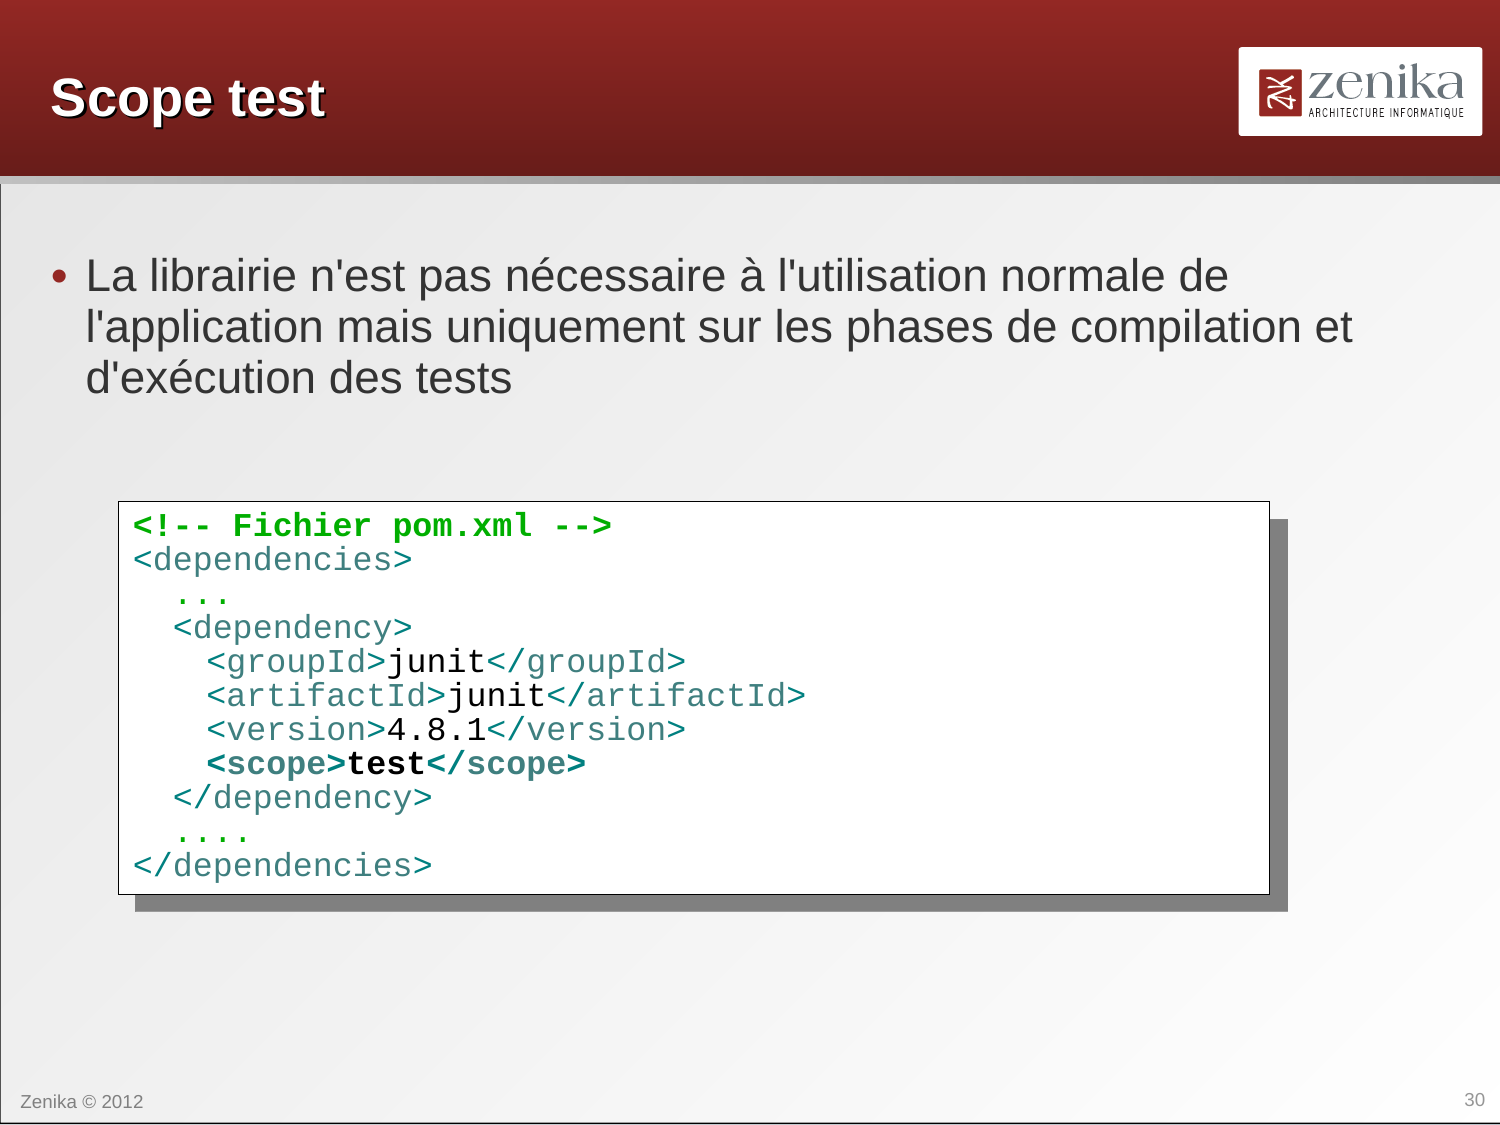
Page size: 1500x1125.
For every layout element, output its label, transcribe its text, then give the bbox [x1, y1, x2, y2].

title Scope test [50, 15, 1206, 180]
picture [1257, 58, 1464, 125]
text_box <!-- Fichier pom.xml --> <dependencies> ... <dependency> <groupId>junit</groupId> <artifactId>junit</artifactId> <version>4.8.1</version> <scope>test</scope> </dependency> .... </dependencies> [118, 501, 1270, 895]
list La librairie n'est pas nécessaire à l'utilisation normale de l'application mais uniquement sur les phases de compilation et d'exécution des tests [50, 249, 1435, 1079]
